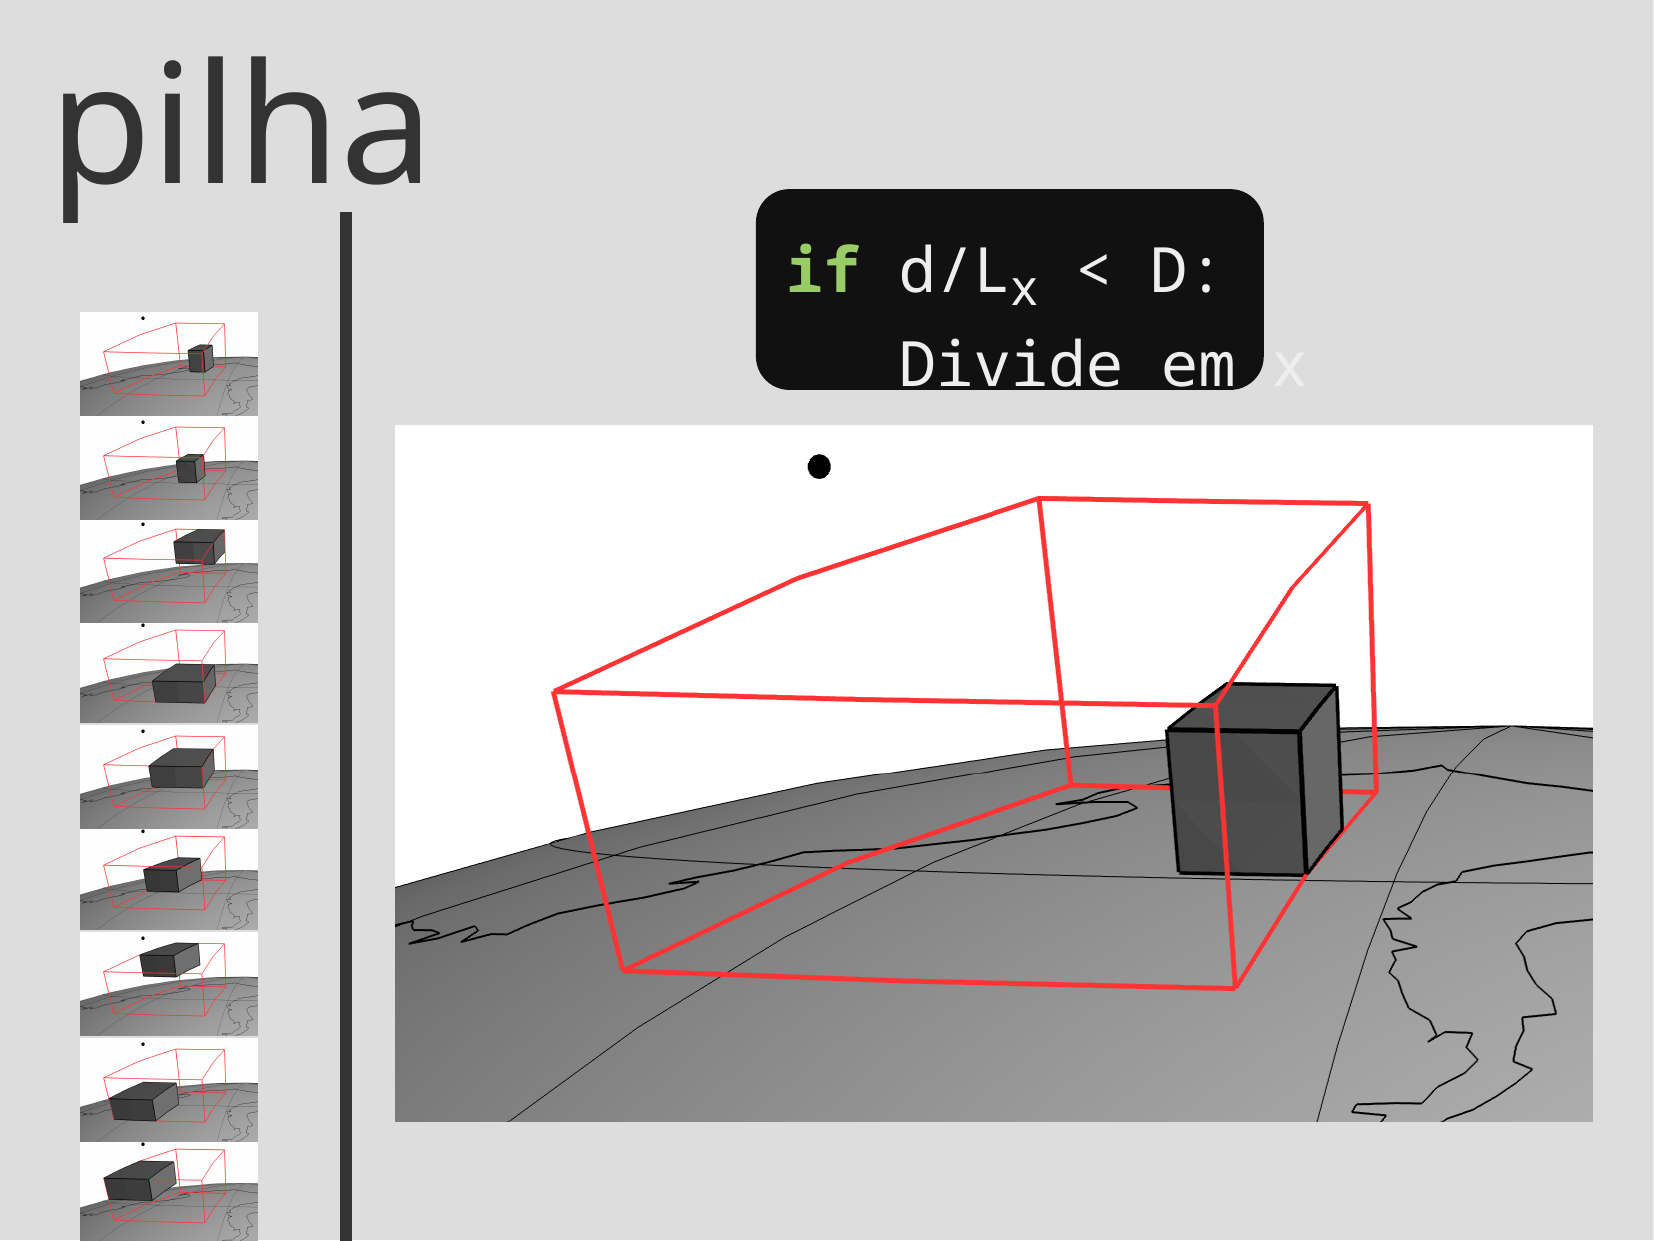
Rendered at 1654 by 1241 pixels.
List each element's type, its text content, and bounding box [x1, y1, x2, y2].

text_box pilha [34, 0, 323, 207]
picture [80, 932, 258, 1036]
text_box if d/Lx < D: Divide em x [771, 218, 1239, 370]
picture [80, 312, 258, 723]
picture [80, 725, 258, 930]
text_box [755, 189, 1264, 390]
picture [80, 1038, 258, 1241]
picture [395, 425, 1593, 1122]
